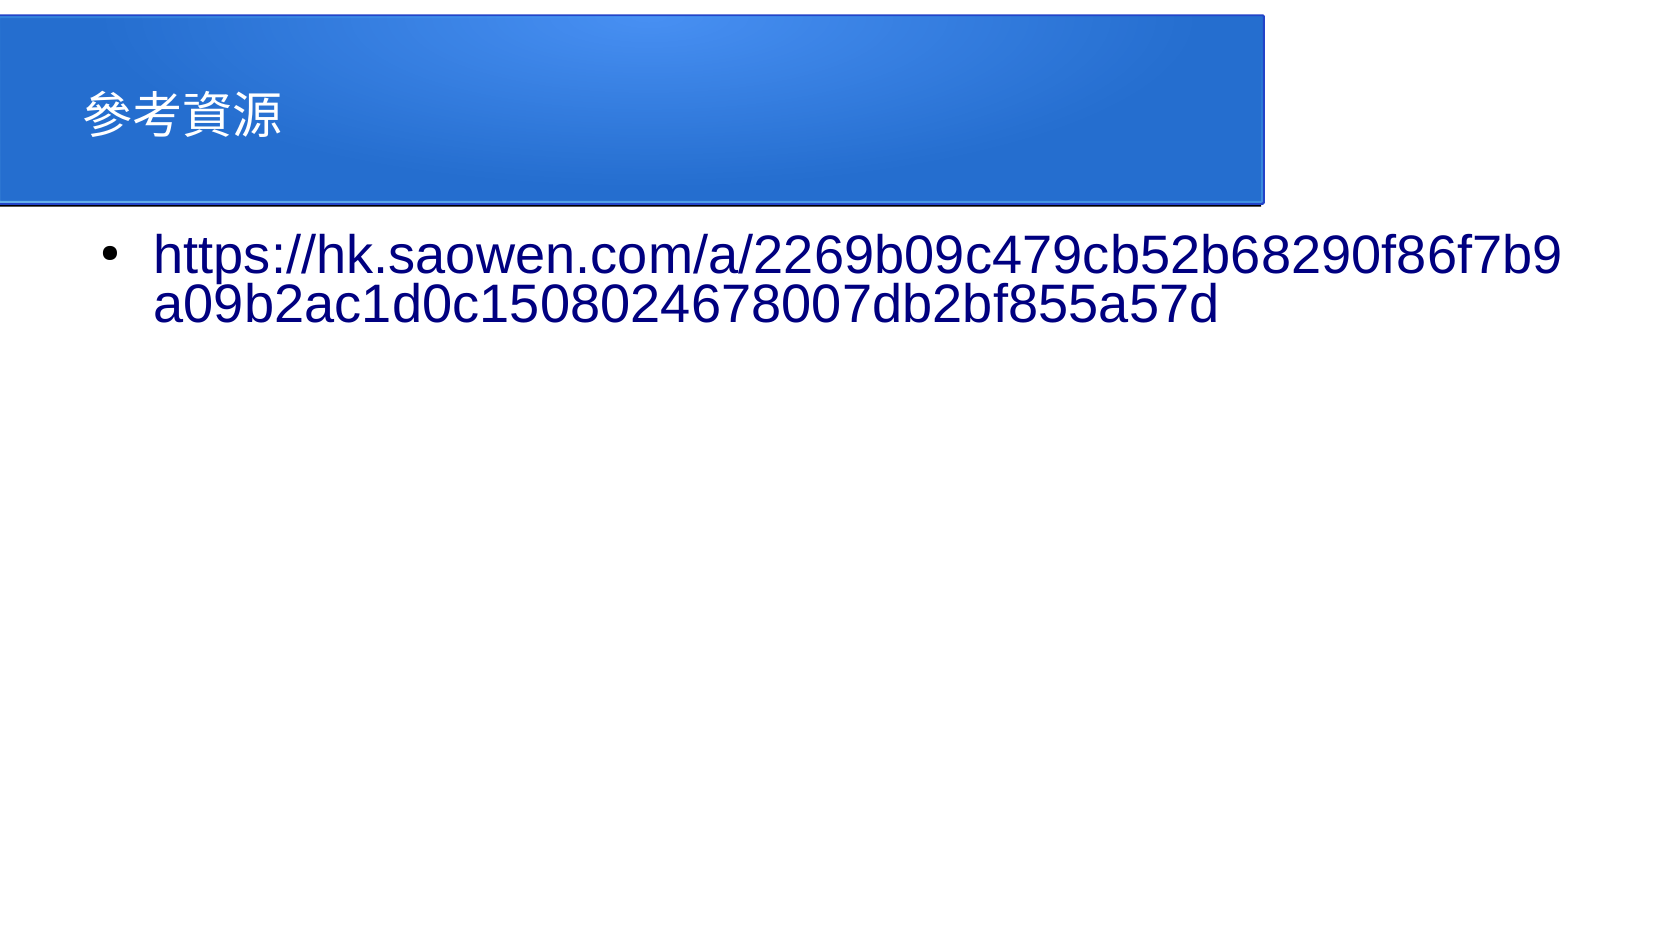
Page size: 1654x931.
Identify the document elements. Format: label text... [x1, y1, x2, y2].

title 參考資源 [82, 35, 1235, 189]
list https://hk.saowen.com/a/2269b09c479cb52b68290f86f7b9a09b2ac1d0c1508024678007db2bf855a57d [82, 224, 1571, 764]
